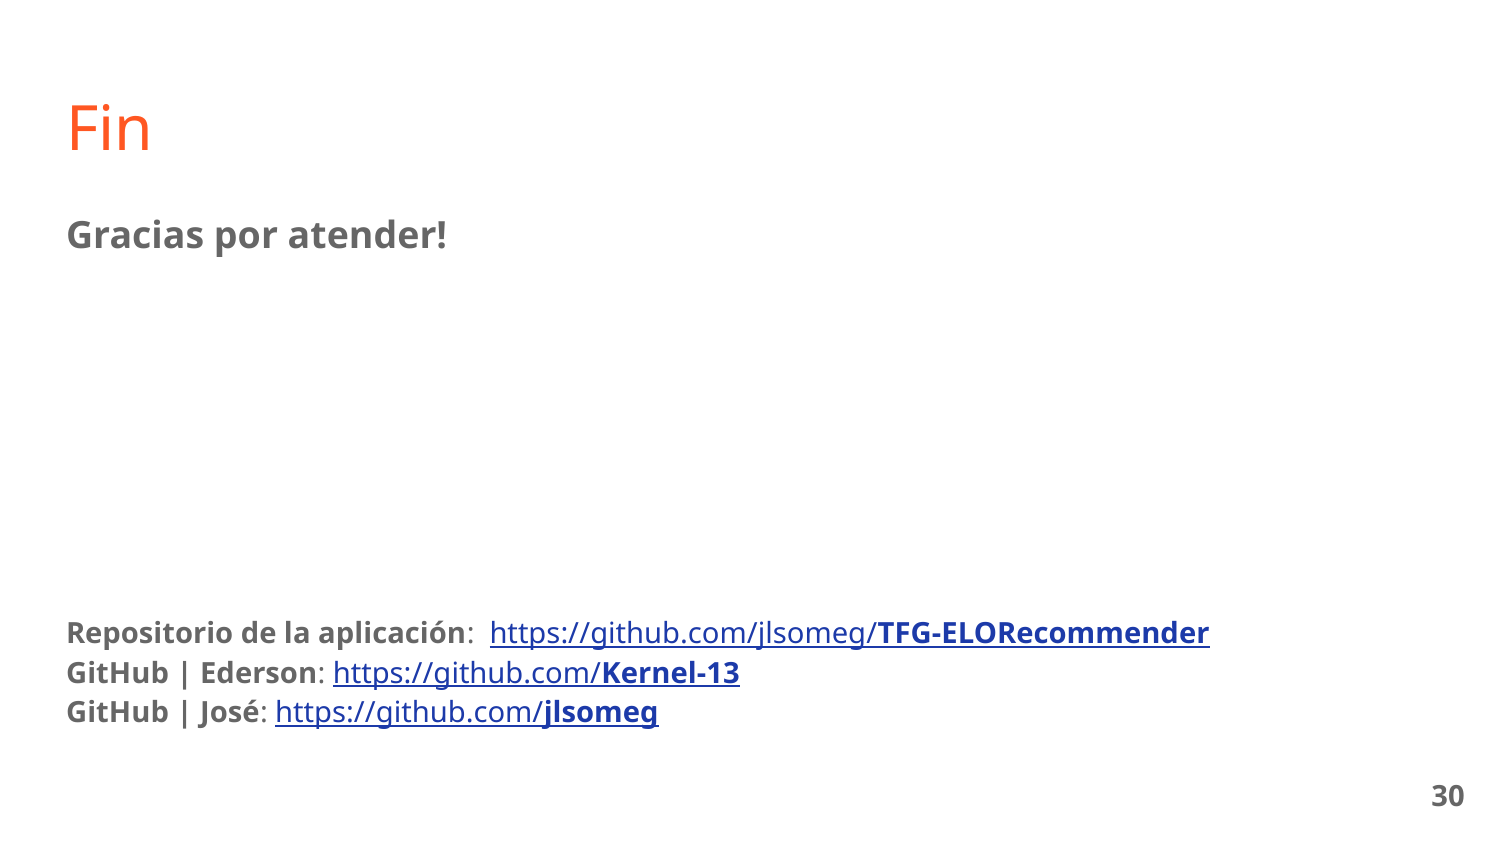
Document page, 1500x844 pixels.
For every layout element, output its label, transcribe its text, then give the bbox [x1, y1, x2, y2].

slide_number <number> [1389, 764, 1480, 830]
list Gracias por atender! Repositorio de la aplicación: https://github.com/jlsomeg/TFG-ELORecommender GitHub | Ederson: https://github.com/Kernel-13 GitHub | José: https://github.com/jlsomeg [51, 189, 1449, 750]
title Fin [51, 72, 1449, 167]
